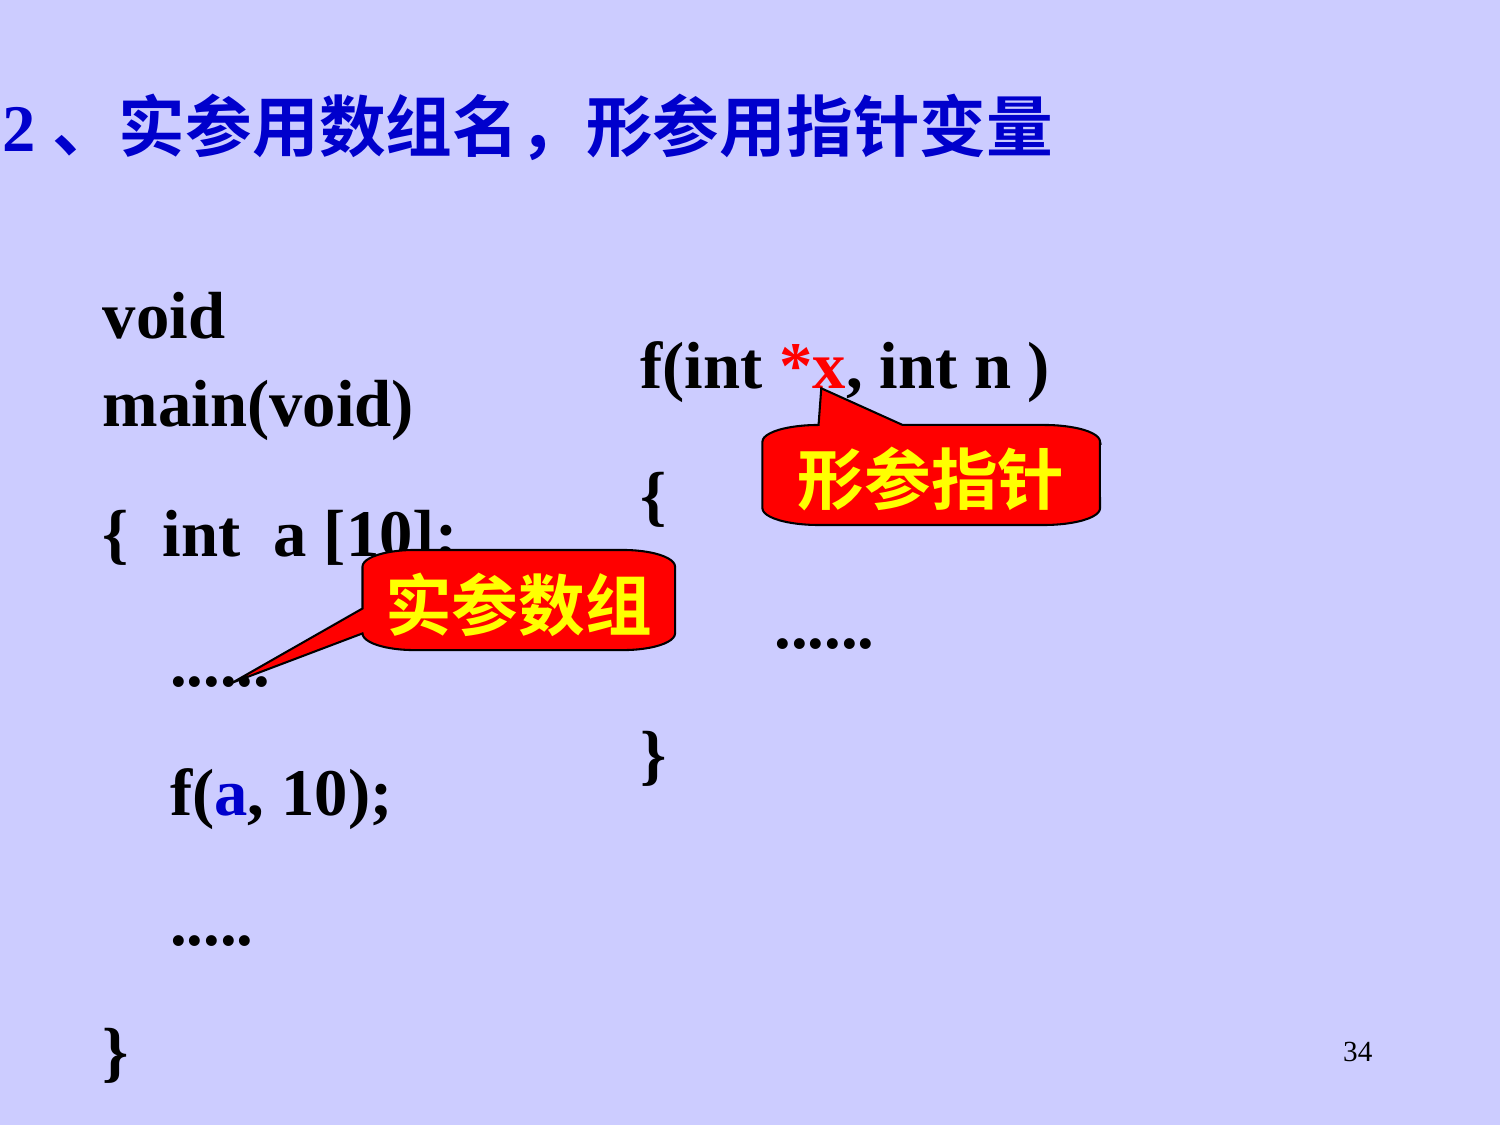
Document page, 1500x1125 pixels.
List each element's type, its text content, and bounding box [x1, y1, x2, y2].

text_box void main(void) { int a [10]; ...... f(a, 10); ..... } [99, 262, 551, 1091]
text_box 实参数组 [232, 549, 676, 683]
text_box <编号> [1074, 1025, 1388, 1101]
text_box 形参指针 [762, 388, 1101, 526]
text_box f(int *x, int n ) { ...... } [637, 312, 1163, 793]
text_box 2、实参用数组名，形参用指针变量 [0, 75, 1101, 167]
